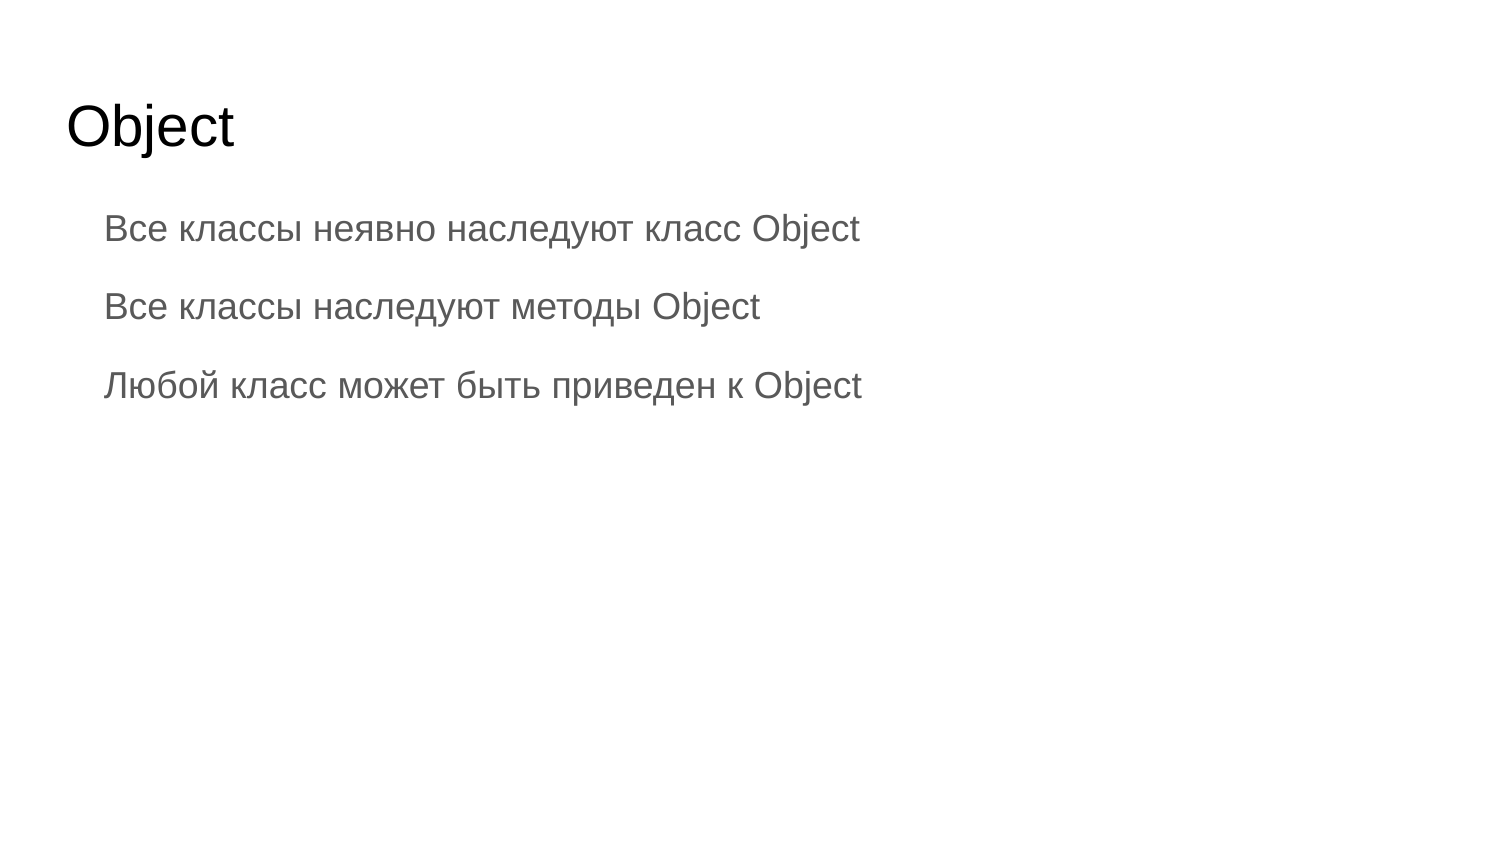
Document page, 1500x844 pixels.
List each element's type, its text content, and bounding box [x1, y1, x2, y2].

list Все классы неявно наследуют класс Object Все классы наследуют методы Object Любой класс может быть приведен к Object [51, 189, 1449, 750]
title Object [51, 72, 1449, 167]
